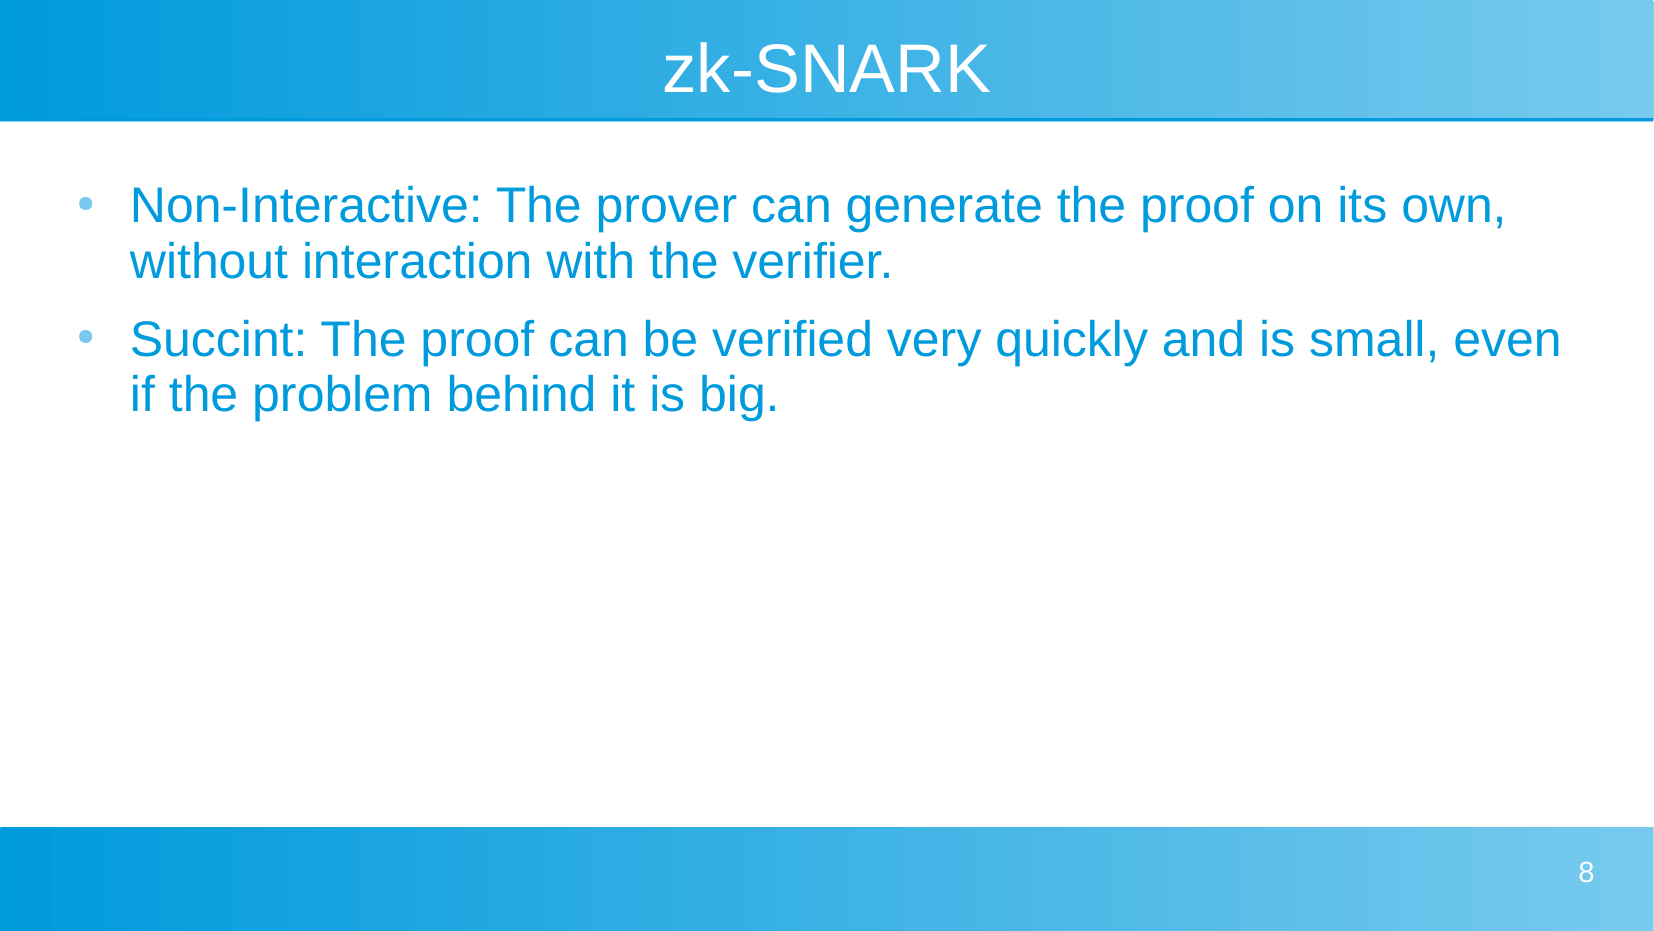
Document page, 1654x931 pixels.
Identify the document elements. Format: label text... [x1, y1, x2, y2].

list Non-Interactive: The prover can generate the proof on its own, without interaction with the verifier. Succint: The proof can be verified very quickly and is small, even if the problem behind it is big. [59, 177, 1595, 768]
title zk-SNARK [59, 29, 1595, 108]
